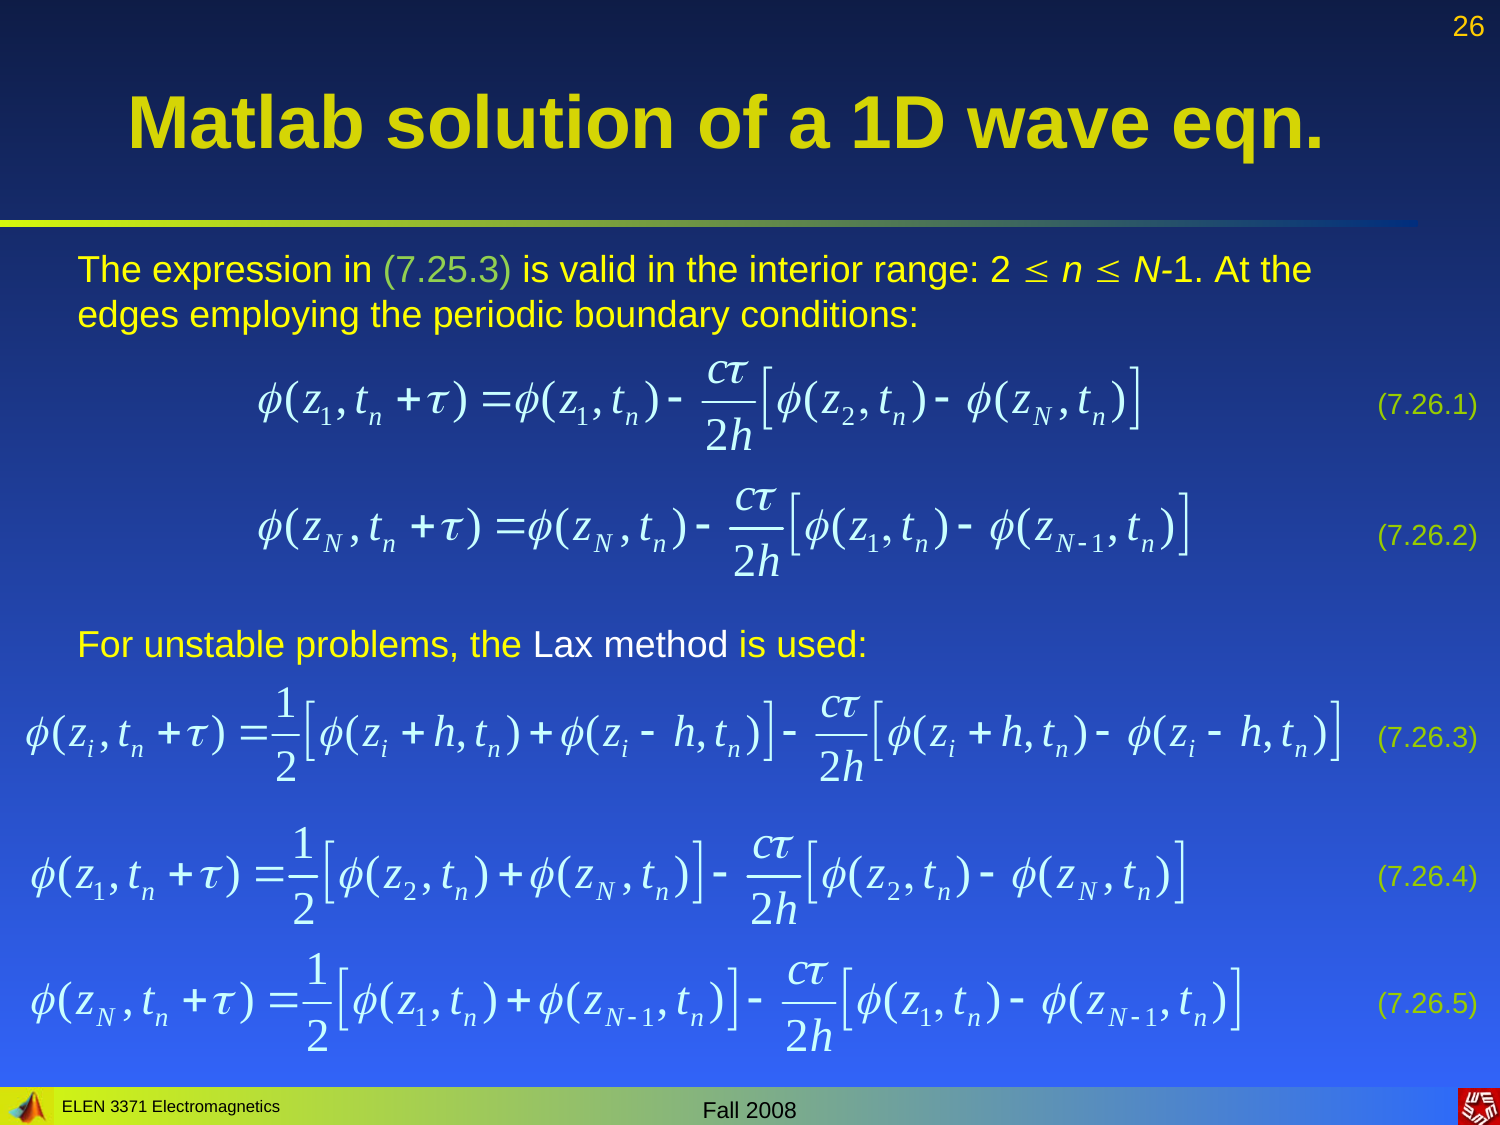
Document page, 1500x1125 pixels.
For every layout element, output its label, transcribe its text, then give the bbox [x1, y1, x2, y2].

text_box The expression in (7.25.3) is valid in the interior range: 2  n  N-1. At the edges employing the periodic boundary conditions: [62, 237, 1438, 343]
chart [24, 812, 1252, 1063]
title Matlab solution of a 1D wave eqn. [112, 37, 1388, 201]
text_box (7.26.5) [1362, 976, 1500, 1027]
text_box (7.26.3) [1362, 710, 1500, 762]
picture [1458, 1088, 1500, 1125]
text_box (7.26.4) [1362, 849, 1500, 901]
text_box (7.26.1) [1362, 377, 1500, 428]
text_box For unstable problems, the Lax method is used: [62, 612, 1476, 673]
chart [20, 675, 1351, 792]
text_box (7.26.2) [1362, 508, 1500, 560]
chart [252, 337, 1201, 589]
picture [0, 1087, 54, 1125]
